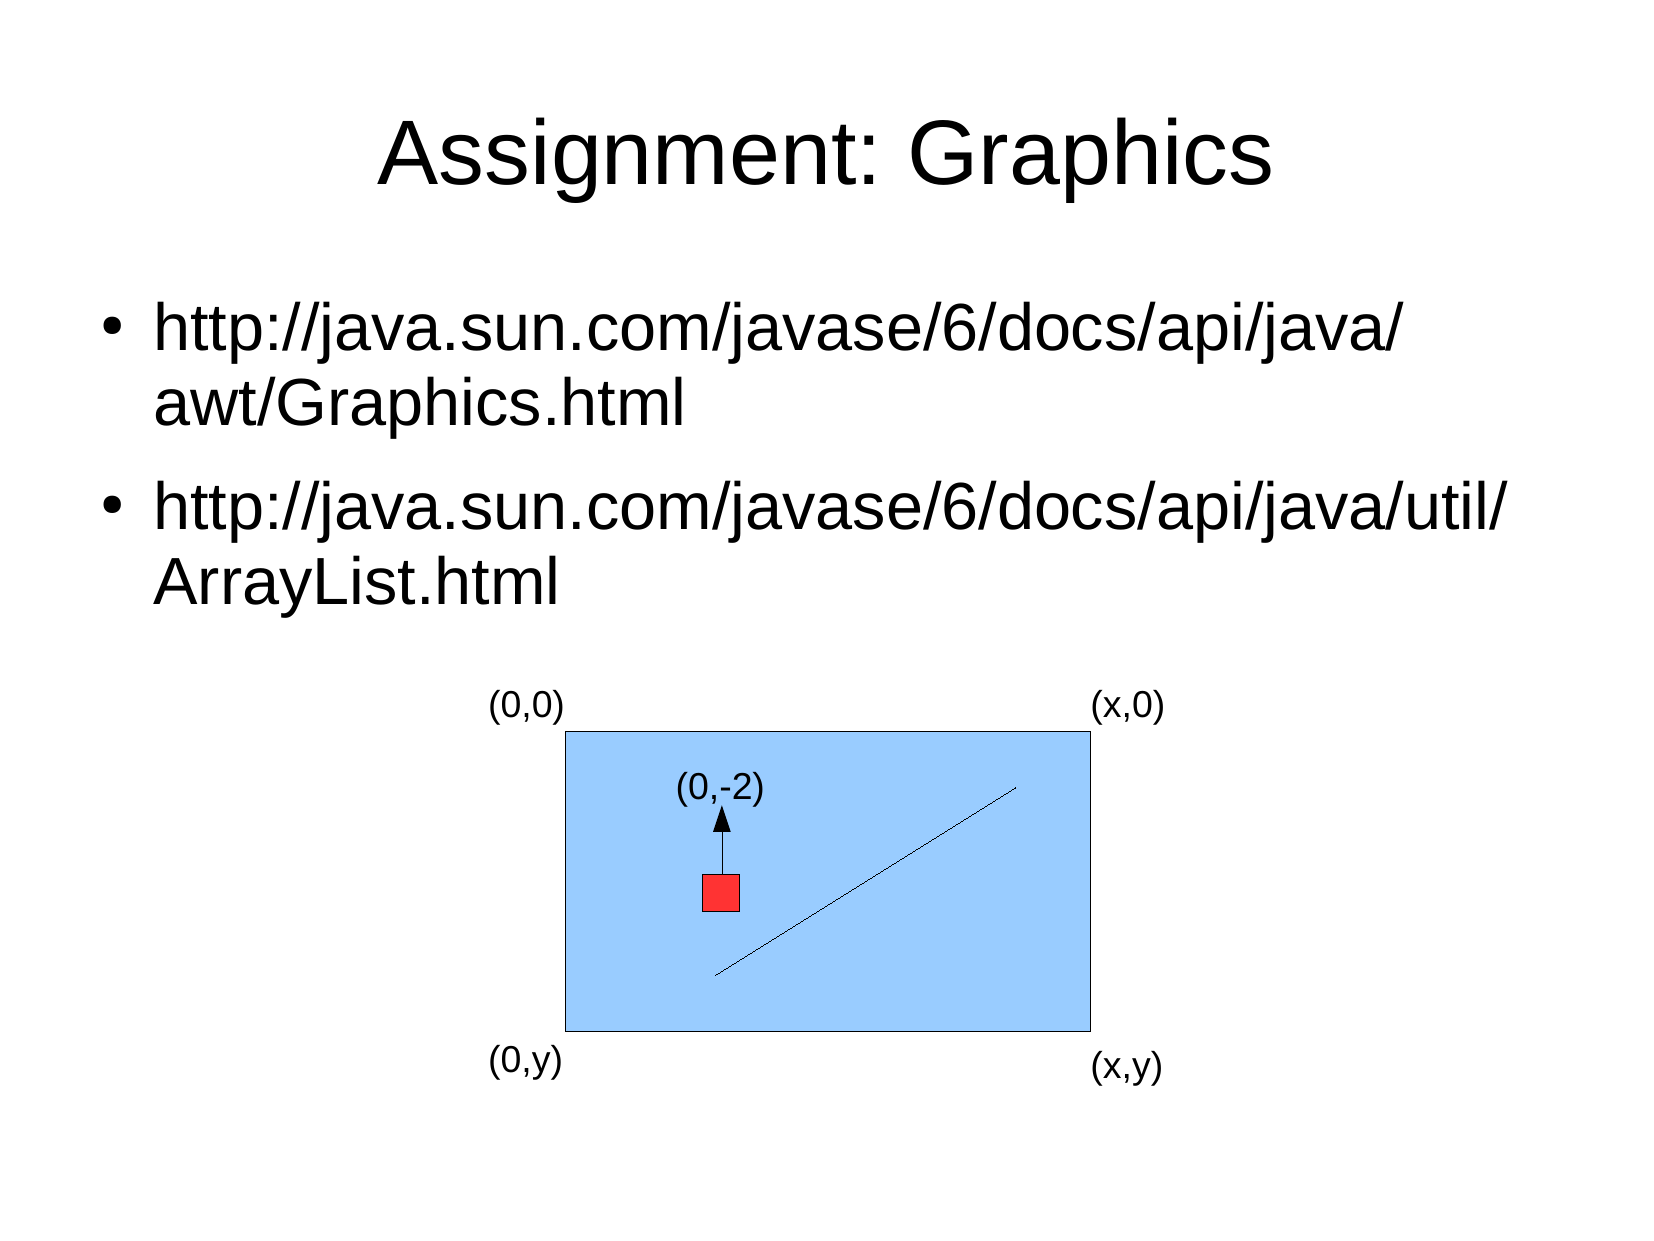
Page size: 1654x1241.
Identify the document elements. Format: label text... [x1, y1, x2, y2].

text_box (0,0) [473, 676, 580, 734]
text_box (0,y) [473, 1030, 578, 1088]
text_box (x,y) [1075, 1036, 1179, 1094]
text_box (0,-2) [660, 757, 780, 815]
list http://java.sun.com/javase/6/docs/api/java/awt/Graphics.html http://java.sun.com/javase/6/docs/api/java/util/ArrayList.html [82, 290, 1571, 1109]
text_box (x,0) [1075, 676, 1181, 734]
title Assignment: Graphics [82, 49, 1571, 257]
text_box [565, 731, 1091, 1032]
